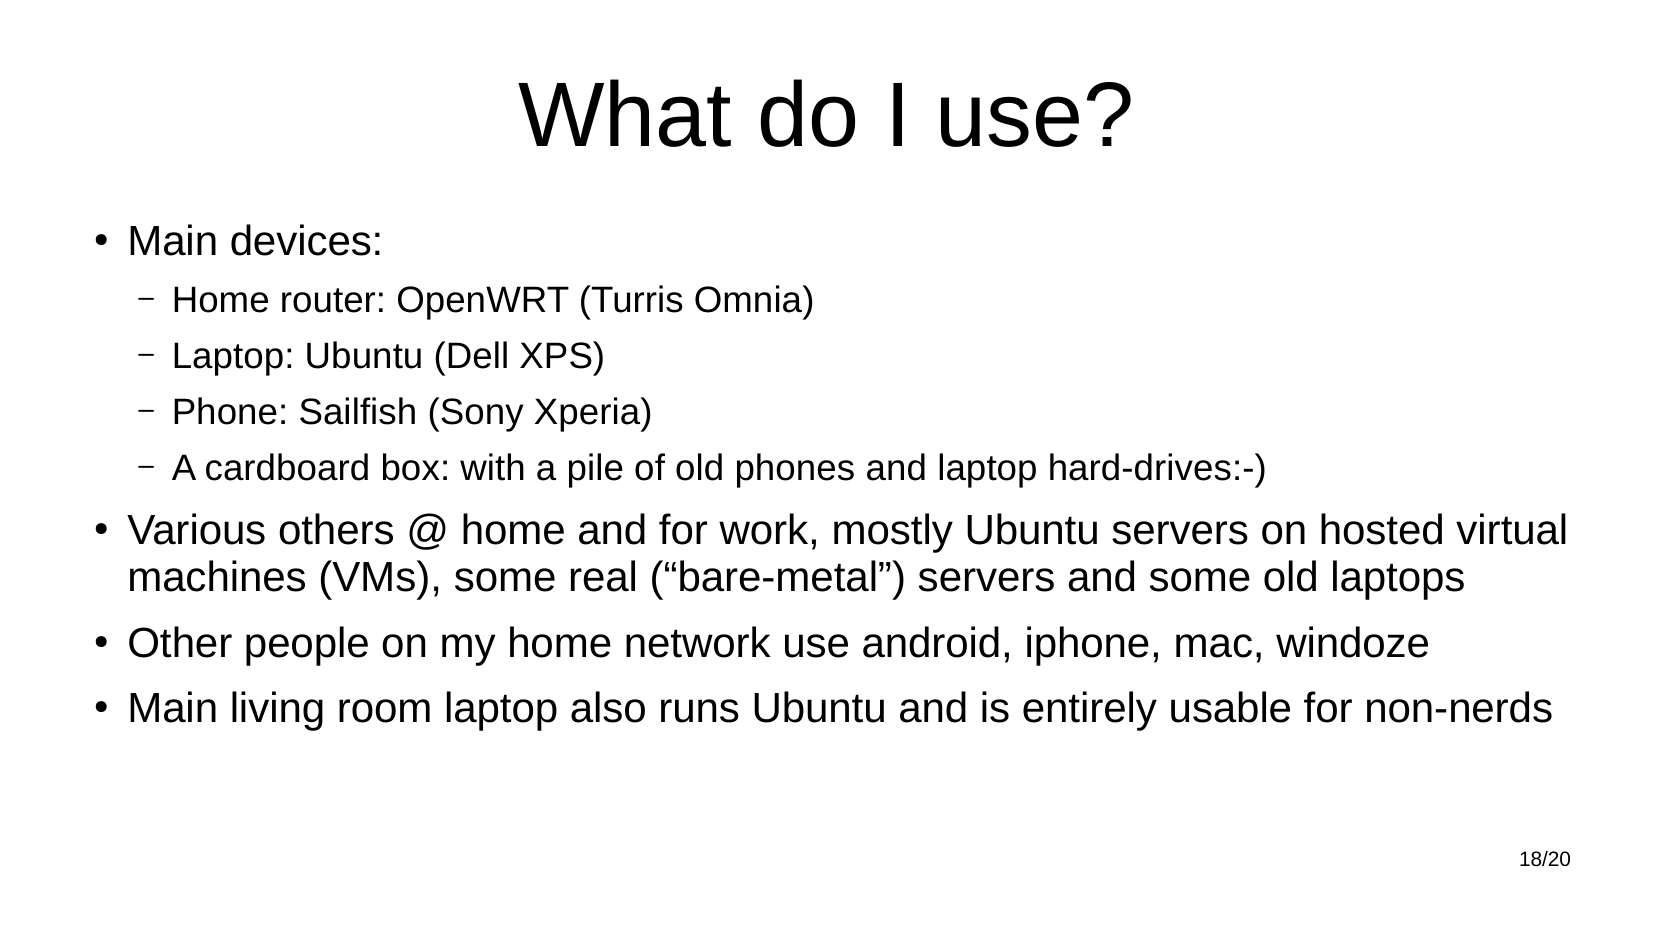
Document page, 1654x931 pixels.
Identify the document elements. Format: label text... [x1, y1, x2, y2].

title What do I use? [82, 37, 1571, 193]
list Main devices: Home router: OpenWRT (Turris Omnia) Laptop: Ubuntu (Dell XPS) Phone: Sailfish (Sony Xperia) A cardboard box: with a pile of old phones and laptop hard-drives:-) Various others @ home and for work, mostly Ubuntu servers on hosted virtual machines (VMs), some real (“bare-metal”) servers and some old laptops Other people on my home network use android, iphone, mac, windoze Main living room laptop also runs Ubuntu and is entirely usable for non-nerds [82, 217, 1571, 758]
